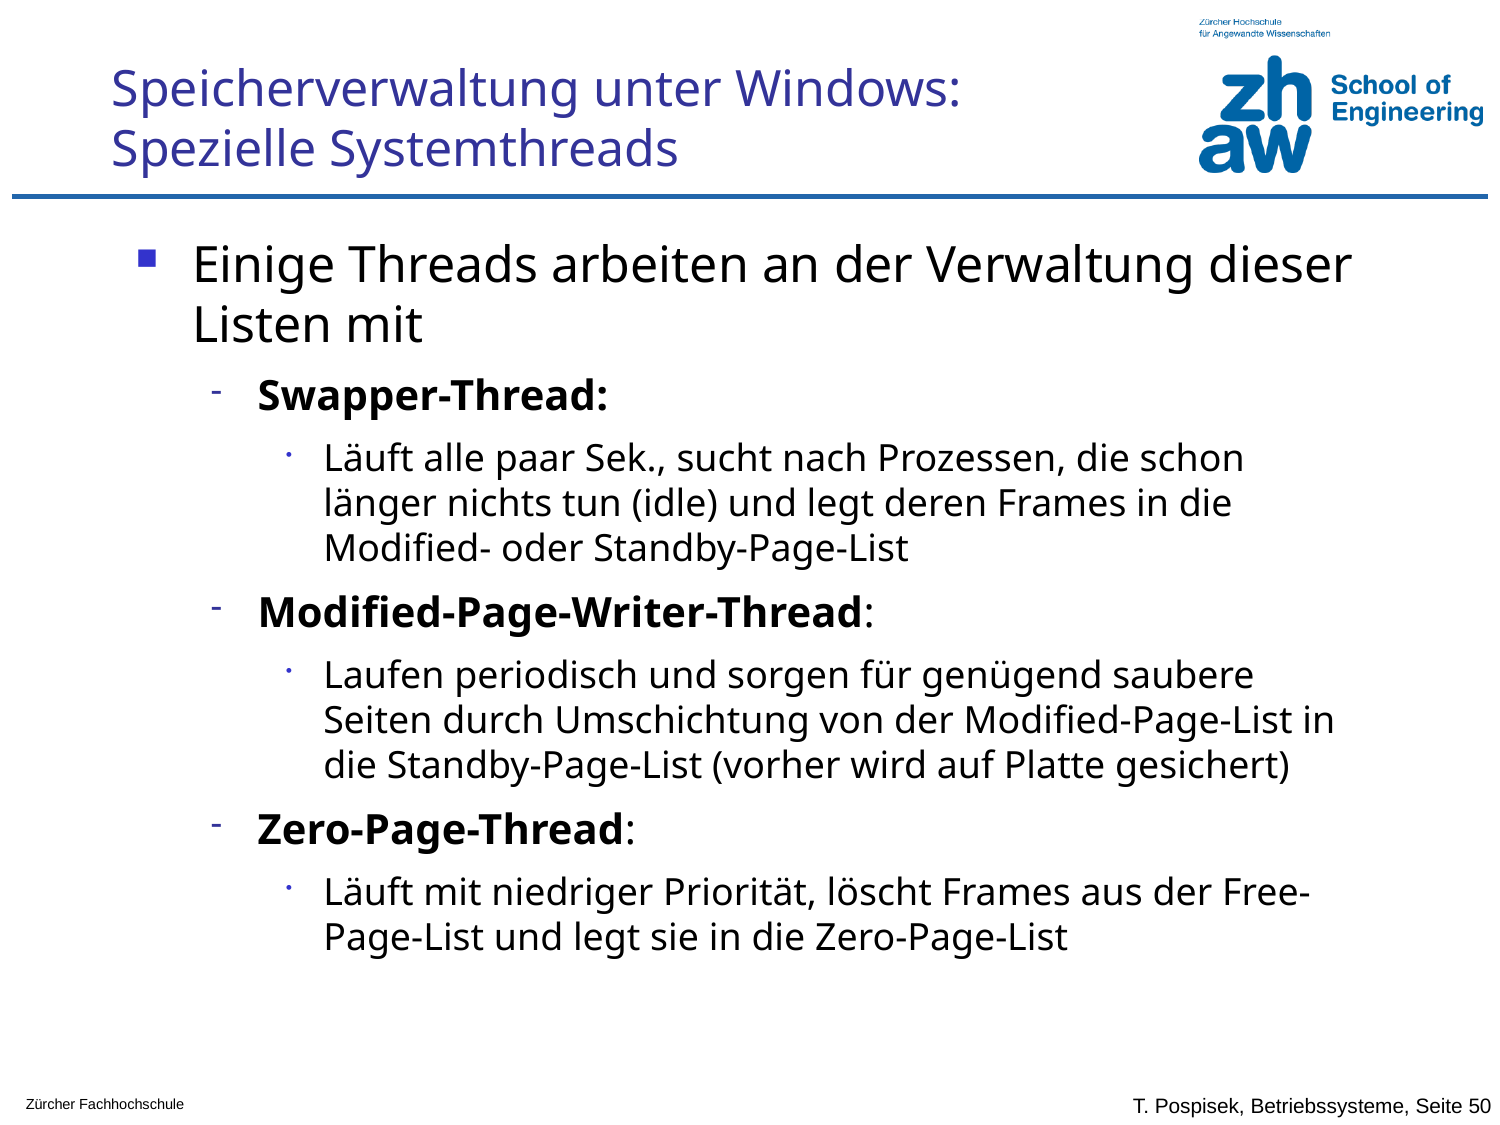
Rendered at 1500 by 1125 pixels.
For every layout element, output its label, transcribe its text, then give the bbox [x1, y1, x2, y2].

list Einige Threads arbeiten an der Verwaltung dieser Listen mit Swapper-Thread: Läuft alle paar Sek., sucht nach Prozessen, die schon länger nichts tun (idle) und legt deren Frames in die Modified- oder Standby-Page-List Modified-Page-Writer-Thread: Laufen periodisch und sorgen für genügend saubere Seiten durch Umschichtung von der Modified-Page-List in die Standby-Page-List (vorher wird auf Platte gesichert) Zero-Page-Thread: Läuft mit niedriger Priorität, löscht Frames aus der Free-Page-List und legt sie in die Zero-Page-List [120, 224, 1375, 1038]
picture [1199, 19, 1483, 173]
title Speicherverwaltung unter Windows: Spezielle Systemthreads [96, 71, 1375, 185]
